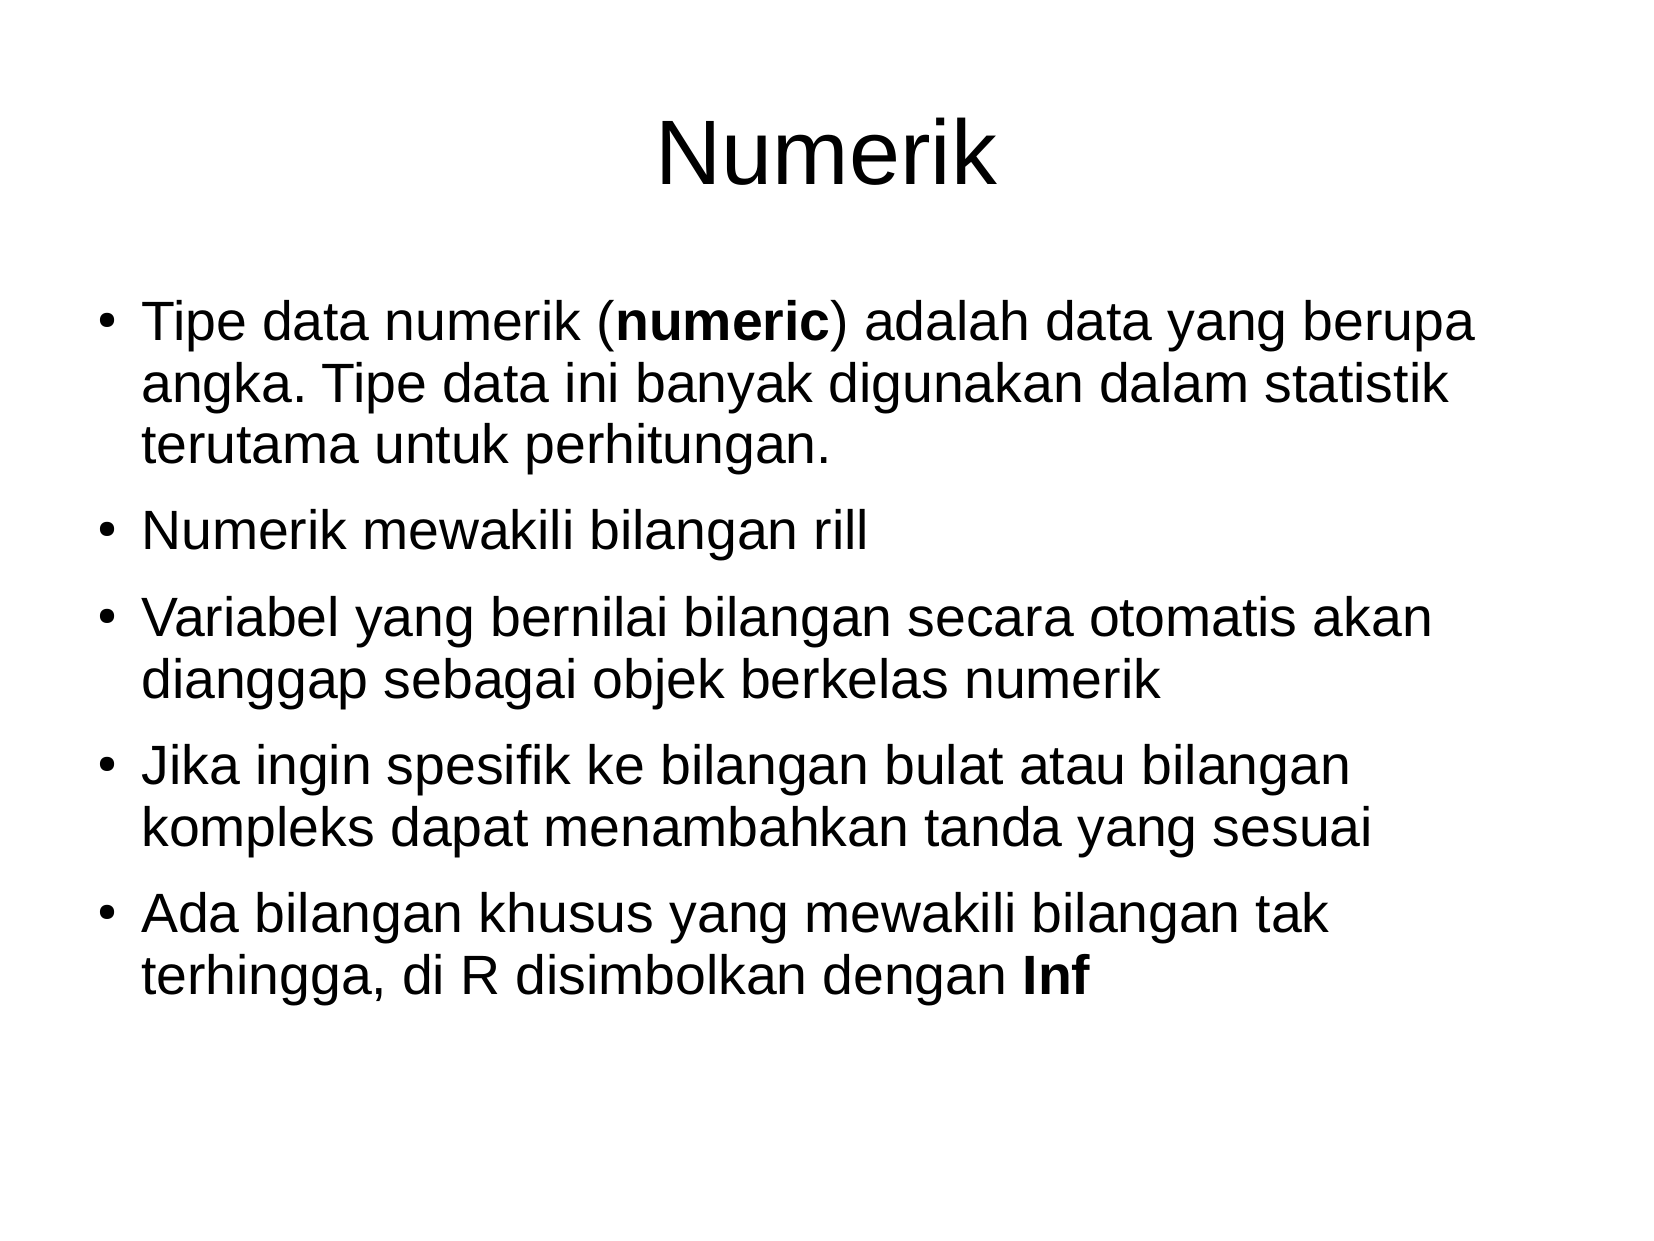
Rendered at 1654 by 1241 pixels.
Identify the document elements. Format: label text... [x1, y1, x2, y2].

list Tipe data numerik (numeric) adalah data yang berupa angka. Tipe data ini banyak digunakan dalam statistik terutama untuk perhitungan. Numerik mewakili bilangan rill Variabel yang bernilai bilangan secara otomatis akan dianggap sebagai objek berkelas numerik Jika ingin spesifik ke bilangan bulat atau bilangan kompleks dapat menambahkan tanda yang sesuai Ada bilangan khusus yang mewakili bilangan tak terhingga, di R disimbolkan dengan Inf [82, 290, 1571, 1010]
title Numerik [82, 49, 1571, 257]
